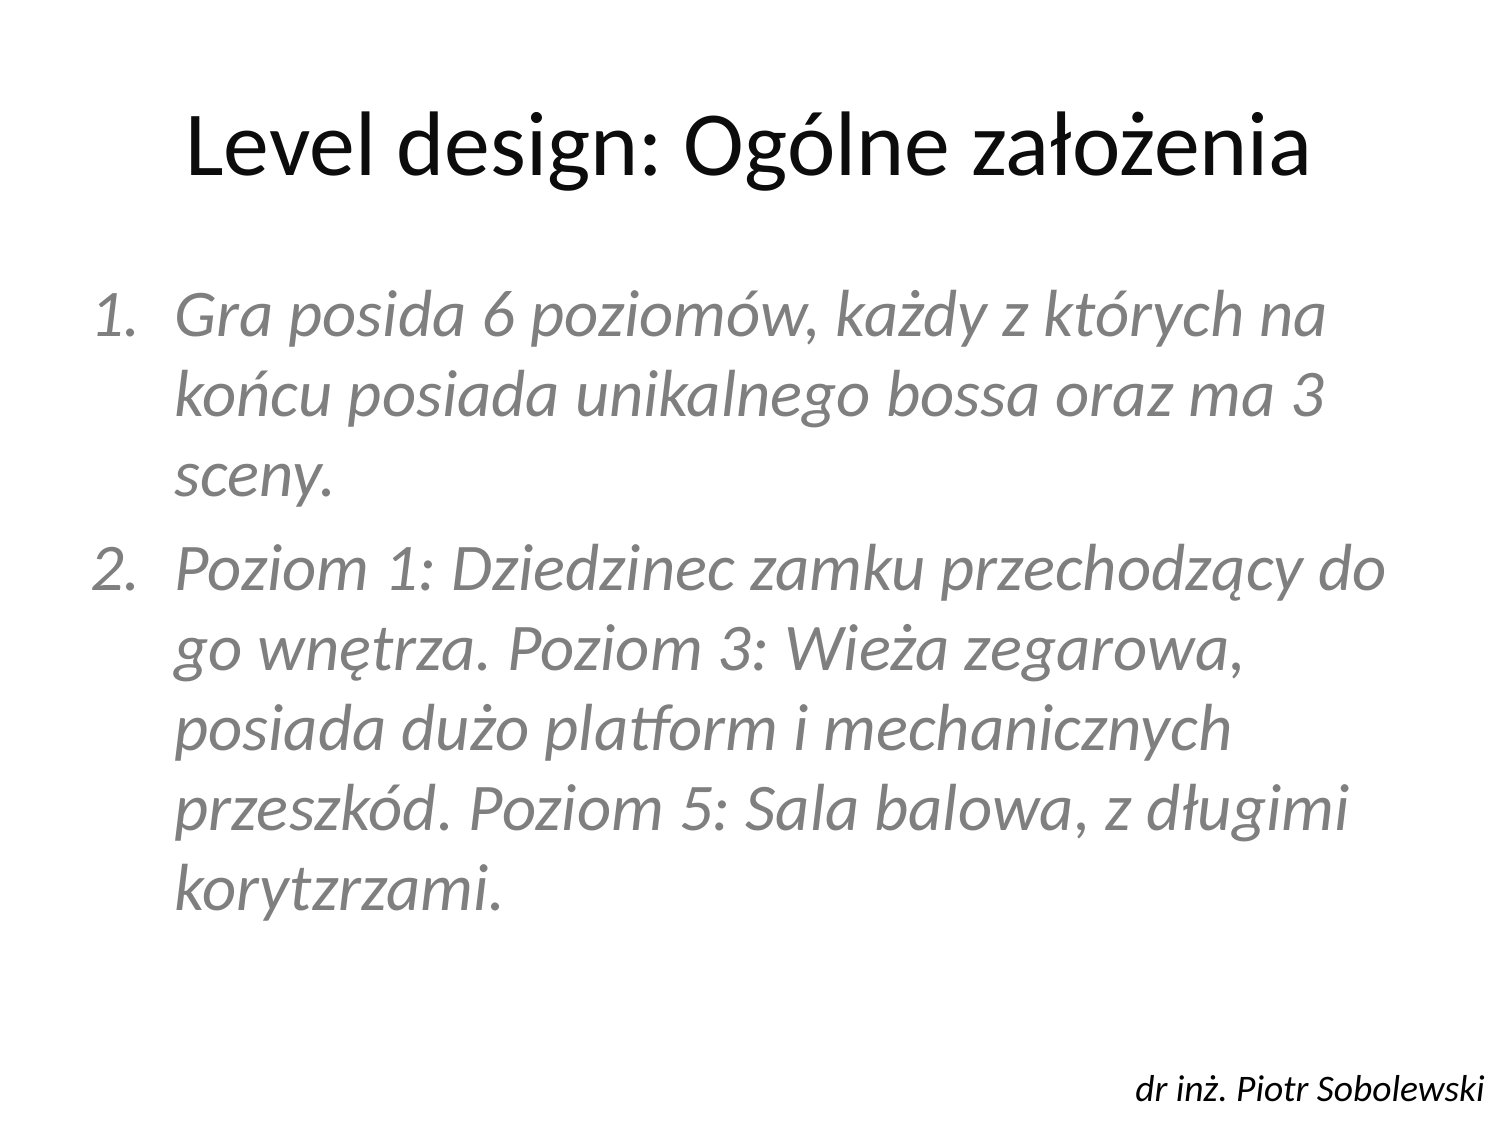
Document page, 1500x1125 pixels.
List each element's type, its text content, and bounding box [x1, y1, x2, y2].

text_box dr inż. Piotr Sobolewski [823, 1049, 1500, 1125]
title Level design: Ogólne założenia [75, 45, 1425, 233]
list Gra posida 6 poziomów, każdy z których na końcu posiada unikalnego bossa oraz ma 3 sceny. Poziom 1: Dziedzinec zamku przechodzący do go wnętrza. Poziom 3: Wieża zegarowa, posiada dużo platform i mechanicznych przeszkód. Poziom 5: Sala balowa, z długimi korytzrzami. [75, 262, 1425, 1005]
